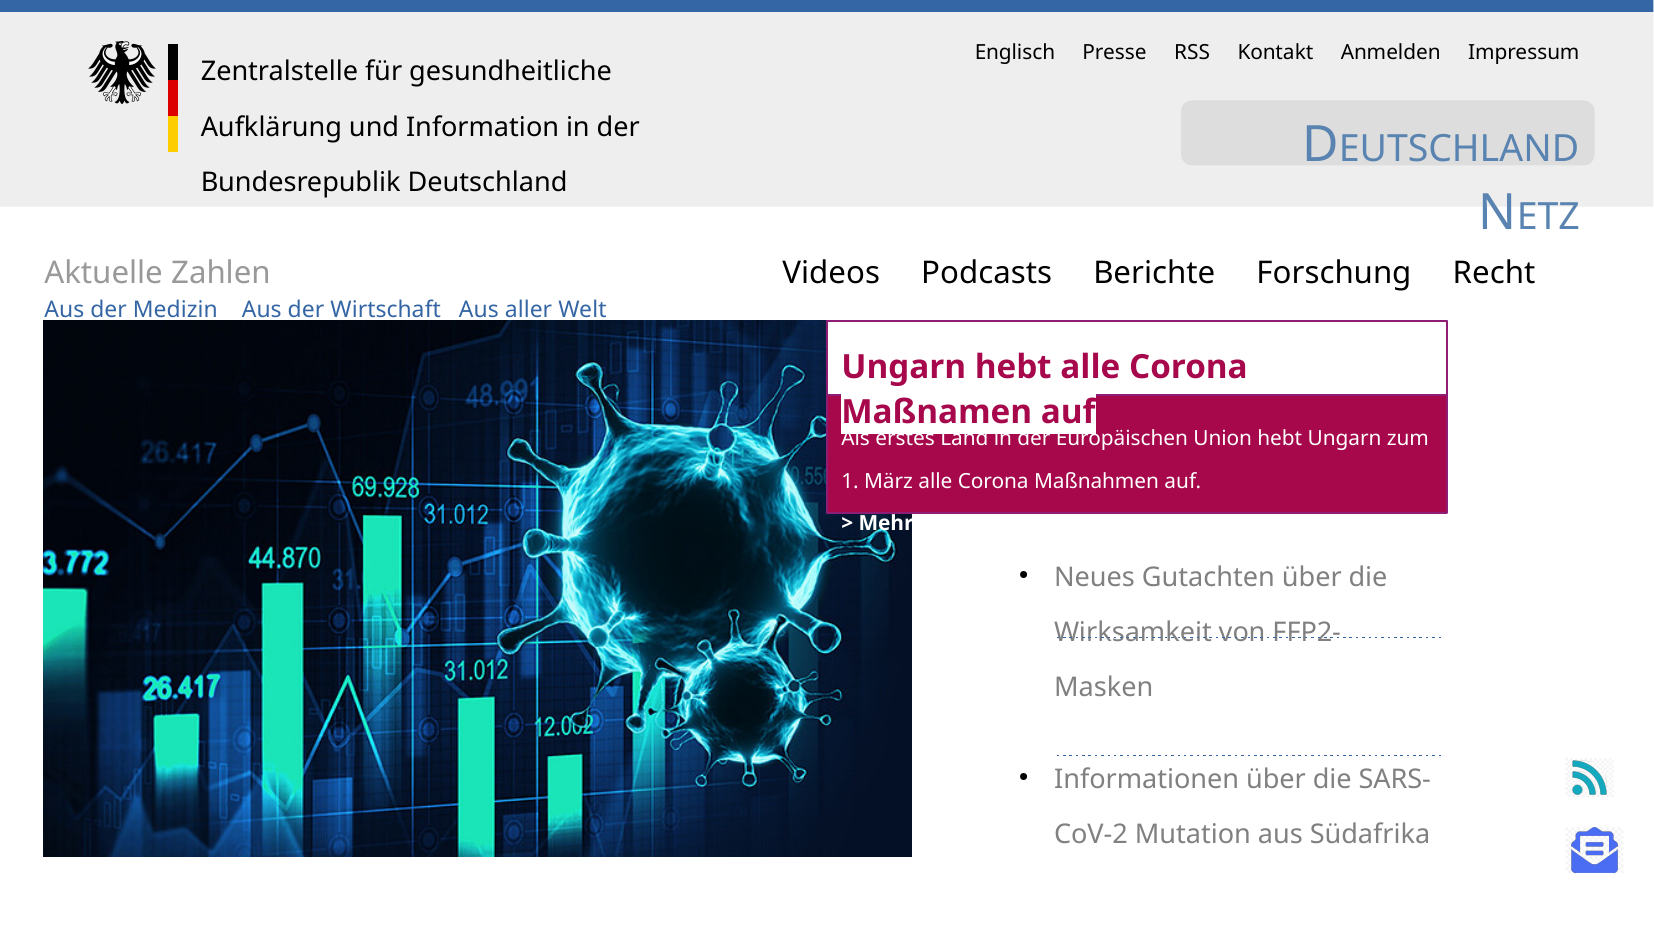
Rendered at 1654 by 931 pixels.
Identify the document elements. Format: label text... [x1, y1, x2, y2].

picture [43, 320, 912, 857]
text_box Ungarn hebt alle Corona Maßnamen auf [826, 335, 1447, 402]
picture [88, 41, 156, 104]
picture [168, 44, 178, 152]
picture [1564, 757, 1615, 798]
picture [1564, 826, 1625, 874]
text_box Englisch Presse RSS Kontakt Anmelden Impressum [915, 29, 1595, 66]
text_box [826, 320, 1447, 335]
text_box [0, 12, 1654, 207]
text_box Als erstes Land in der Europäischen Union hebt Ungarn zum 1. März alle Corona Maßnahmen auf. > Mehr [826, 402, 1447, 513]
title Zentralstelle für gesundheitliche Aufklärung und Information in der Bundesrepublik Deutschland [200, 33, 650, 189]
text_box DEUTSCHLAND NETZ [1181, 100, 1595, 166]
text_box Neues Gutachten über die Wirksamkeit von FFP2-Masken Informationen über die SARS-CoV-2 Mutation aus Südafrika Aktuelle Inzidenzwerte aus Südafrika und alles Welt [1003, 531, 1447, 857]
text_box Aktuelle Zahlen Videos Podcasts Berichte Forschung Recht Aus der Medizin Aus der Wirtschaft Aus aller Welt [29, 236, 1625, 310]
